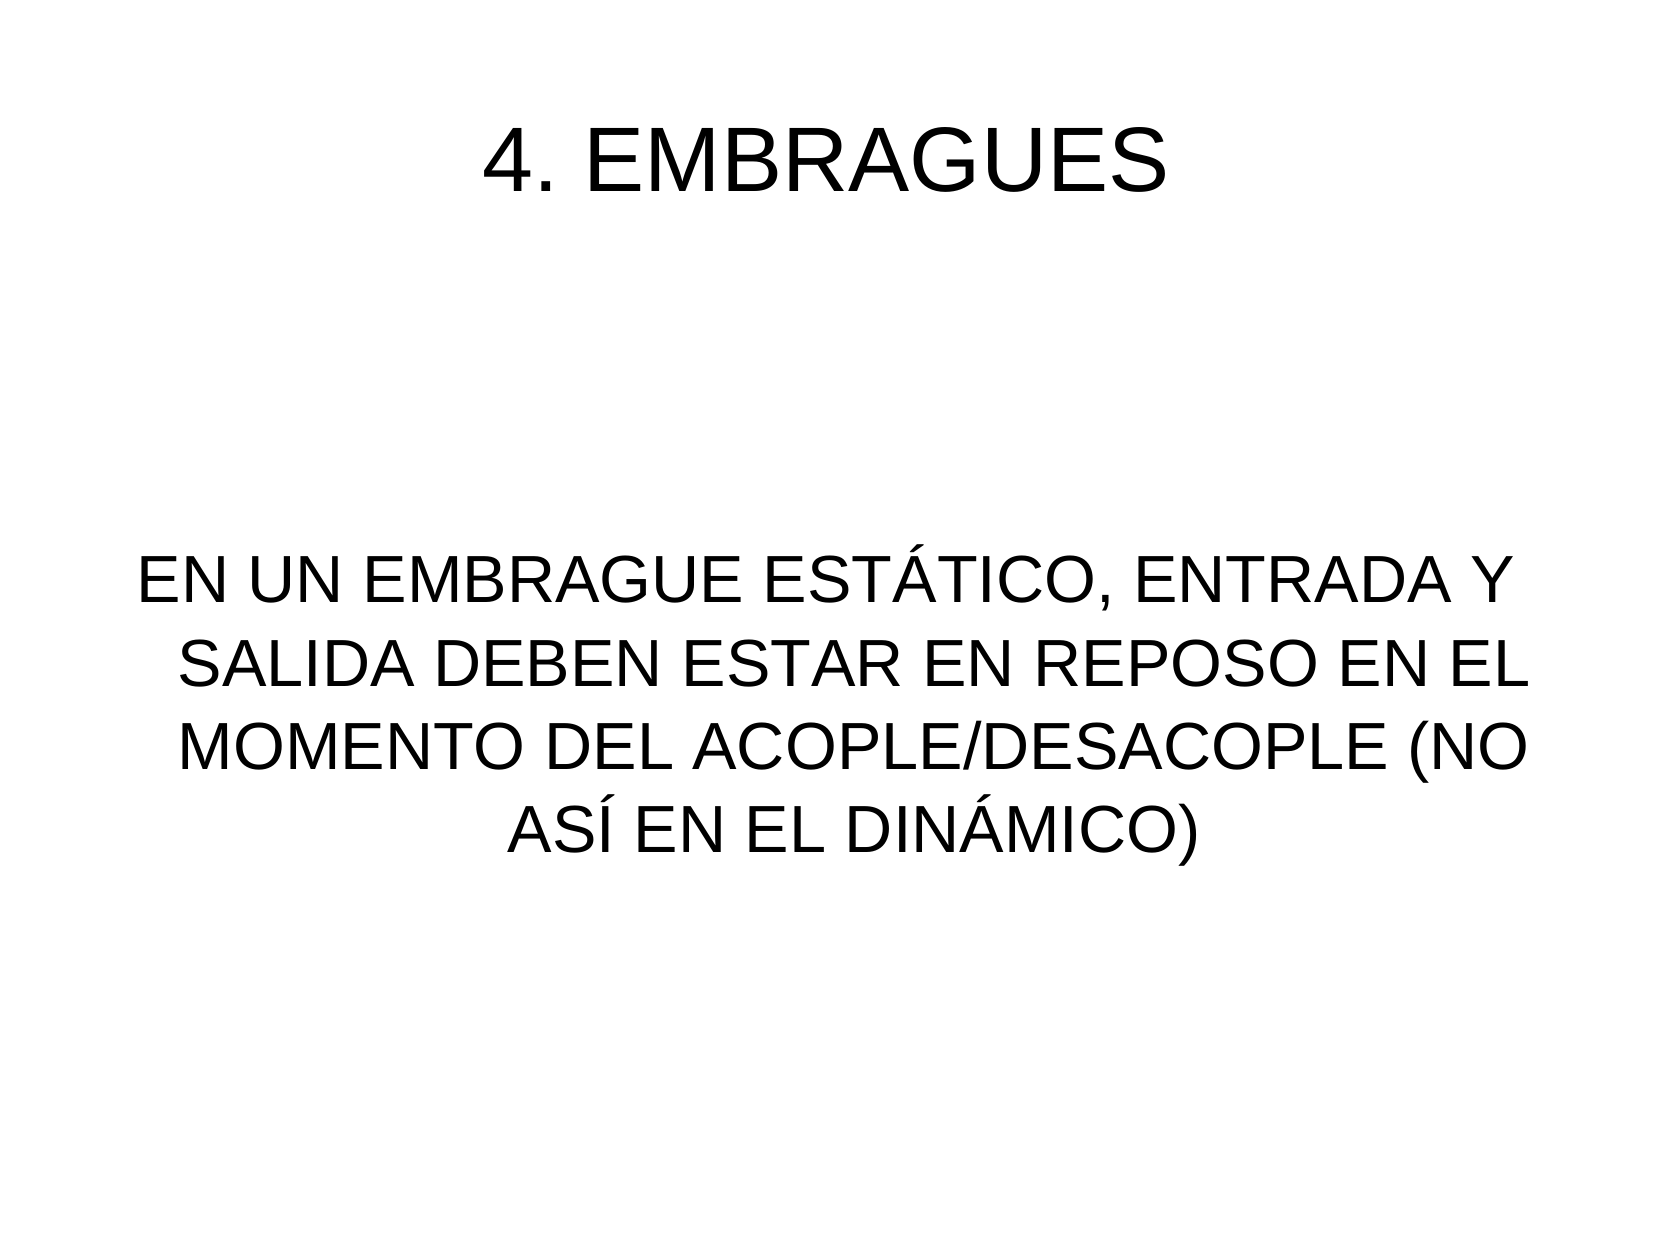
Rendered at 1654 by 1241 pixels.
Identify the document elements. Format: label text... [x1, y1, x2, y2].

title 4. EMBRAGUES [82, 38, 1571, 268]
subtitle EN UN EMBRAGUE ESTÁTICO, ENTRADA Y SALIDA DEBEN ESTAR EN REPOSO EN EL MOMENTO DEL ACOPLE/DESACOPLE (NO ASÍ EN EL DINÁMICO) [82, 290, 1571, 1109]
